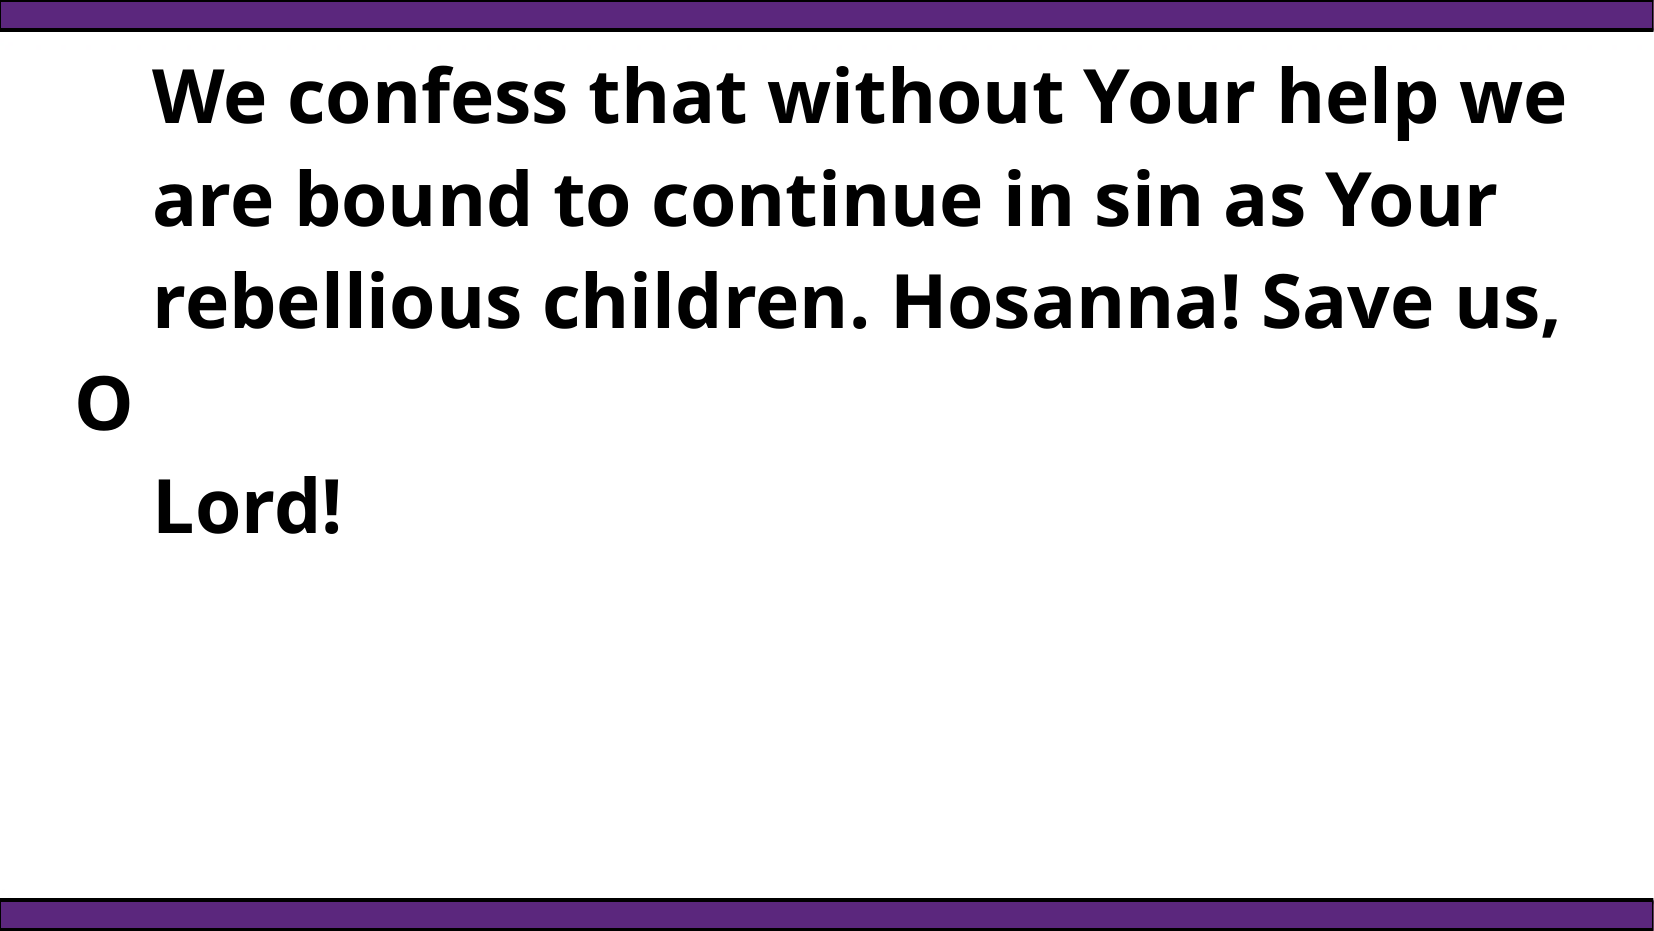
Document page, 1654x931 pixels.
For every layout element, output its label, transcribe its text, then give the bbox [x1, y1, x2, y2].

text_box [0, 0, 1654, 31]
text_box We confess that without Your help we are bound to continue in sin as Your rebellious children. Hosanna! Save us, O Lord! [60, 36, 1591, 451]
text_box [0, 900, 1654, 931]
picture [0, 31, 1654, 900]
